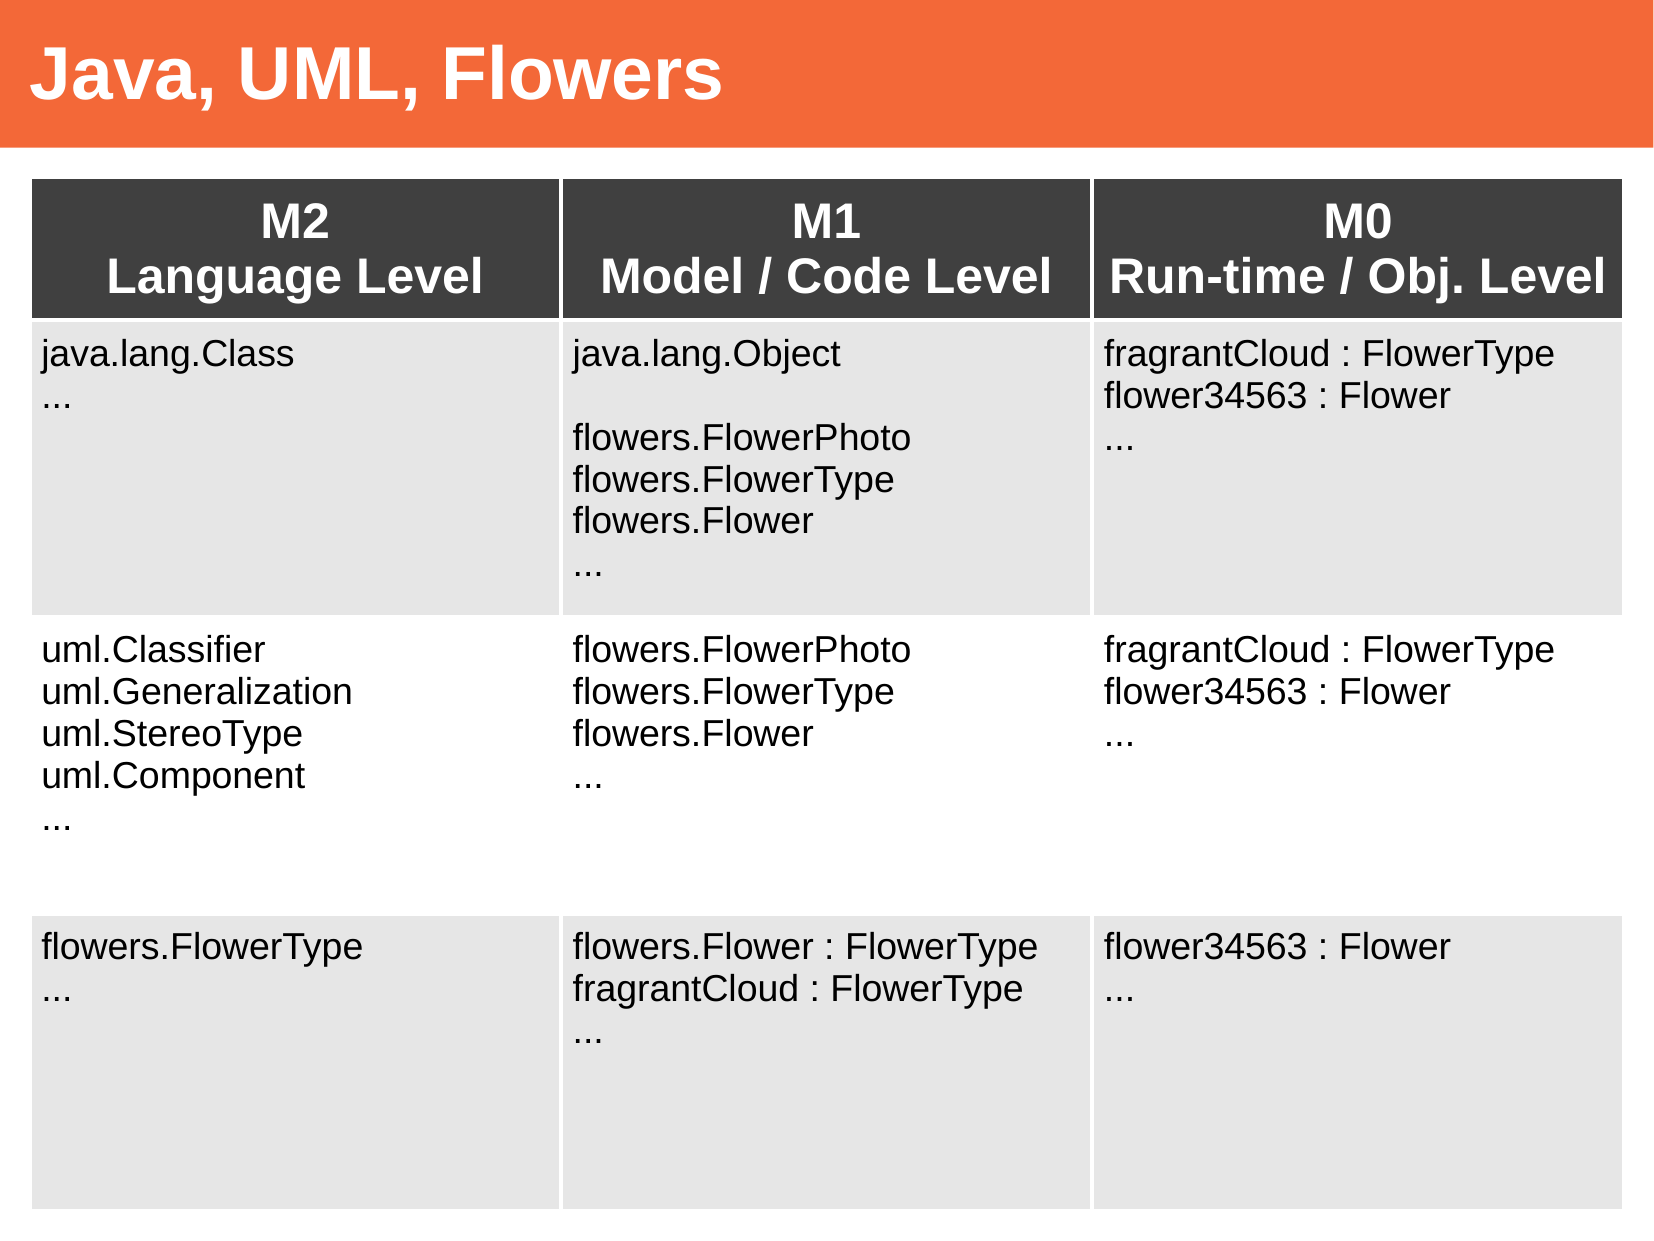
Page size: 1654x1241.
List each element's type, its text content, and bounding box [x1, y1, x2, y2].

table_cell uml.Classifier uml.Generalization uml.StereoType uml.Component ... [32, 619, 559, 912]
title Java, UML, Flowers [0, 0, 1654, 148]
table_cell flowers.FlowerPhoto flowers.FlowerType flowers.Flower ... [563, 619, 1090, 912]
table_cell fragrantCloud : FlowerType flower34563 : Flower ... [1094, 619, 1622, 912]
table_cell java.lang.Object flowers.FlowerPhoto flowers.FlowerType flowers.Flower ... [563, 322, 1090, 615]
table_header M1 Model / Code Level [563, 179, 1090, 318]
table_cell fragrantCloud : FlowerType flower34563 : Flower ... [1094, 322, 1622, 615]
table_cell flowers.Flower : FlowerType fragrantCloud : FlowerType ... [563, 916, 1090, 1209]
table_header M2 Language Level [32, 179, 559, 318]
table_header M0 Run-time / Obj. Level [1094, 179, 1622, 318]
table_cell flower34563 : Flower ... [1094, 916, 1622, 1209]
table_cell java.lang.Class ... [32, 322, 559, 615]
table_cell flowers.FlowerType ... [32, 916, 559, 1209]
